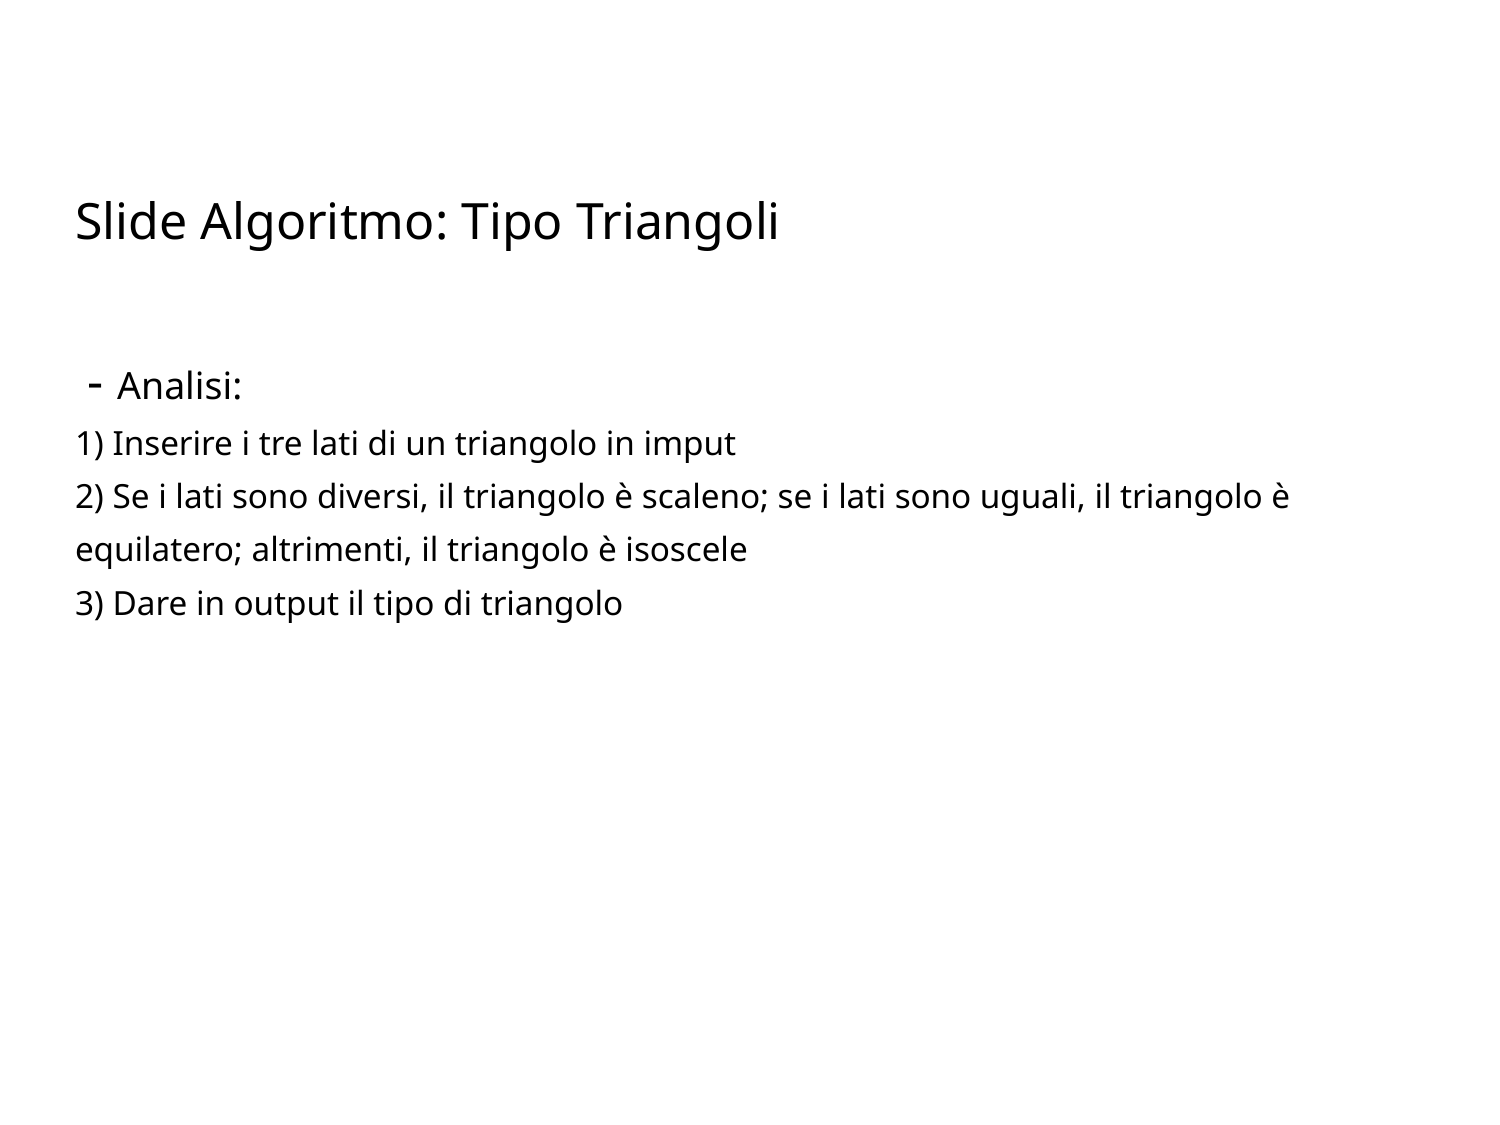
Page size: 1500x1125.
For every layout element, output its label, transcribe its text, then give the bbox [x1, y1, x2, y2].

title Slide Algoritmo: Tipo Triangoli - Analisi: 1) Inserire i tre lati di un triangolo in imput 2) Se i lati sono diversi, il triangolo è scaleno; se i lati sono uguali, il triangolo è equilatero; altrimenti, il triangolo è isoscele 3) Dare in output il tipo di triangolo [75, 45, 1426, 792]
